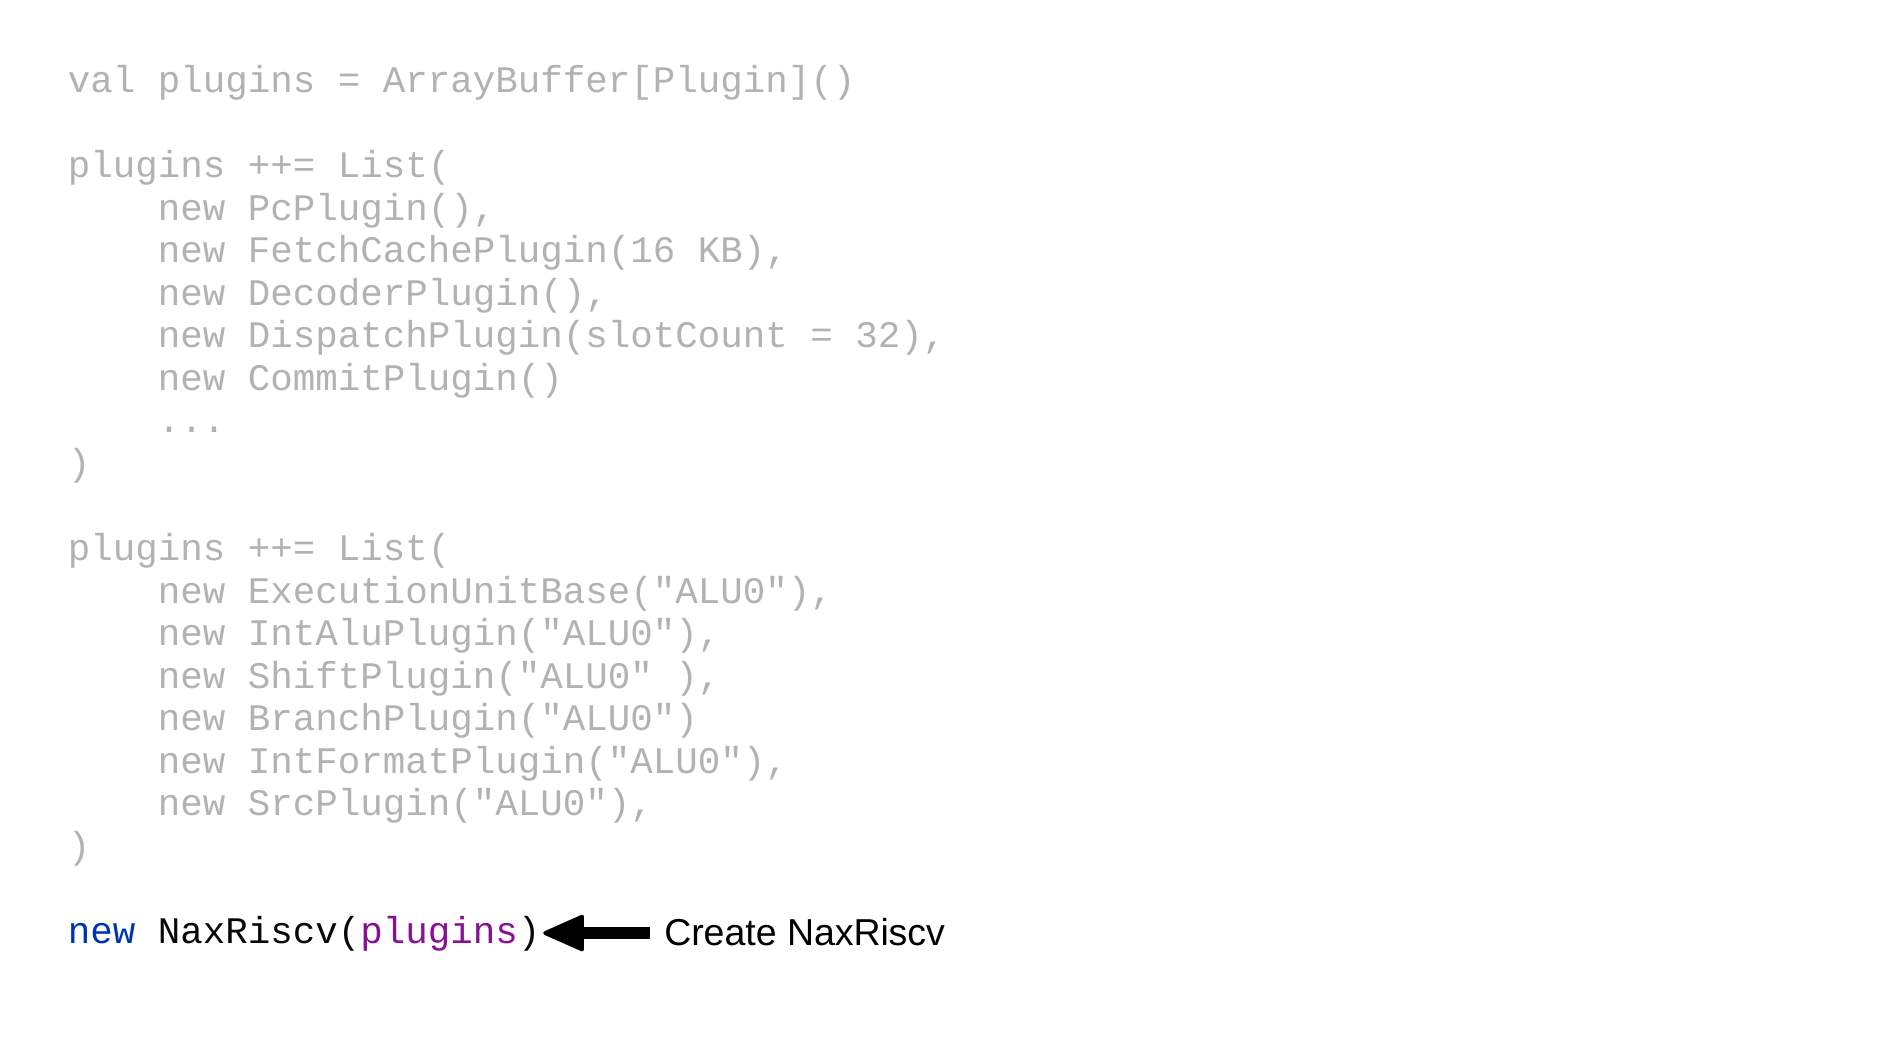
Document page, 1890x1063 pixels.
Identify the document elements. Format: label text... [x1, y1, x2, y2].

text_box val plugins = ArrayBuffer[Plugin]() plugins ++= List( new PcPlugin(), new FetchCachePlugin(16 KB), new DecoderPlugin(), new DispatchPlugin(slotCount = 32), new CommitPlugin() ... ) plugins ++= List( new ExecutionUnitBase("ALU0"), new IntAluPlugin("ALU0"), new ShiftPlugin("ALU0" ), new BranchPlugin("ALU0") new IntFormatPlugin("ALU0"), new SrcPlugin("ALU0"), ) new NaxRiscv(plugins) [53, 11, 1075, 1028]
text_box Create NaxRiscv [649, 903, 1232, 963]
